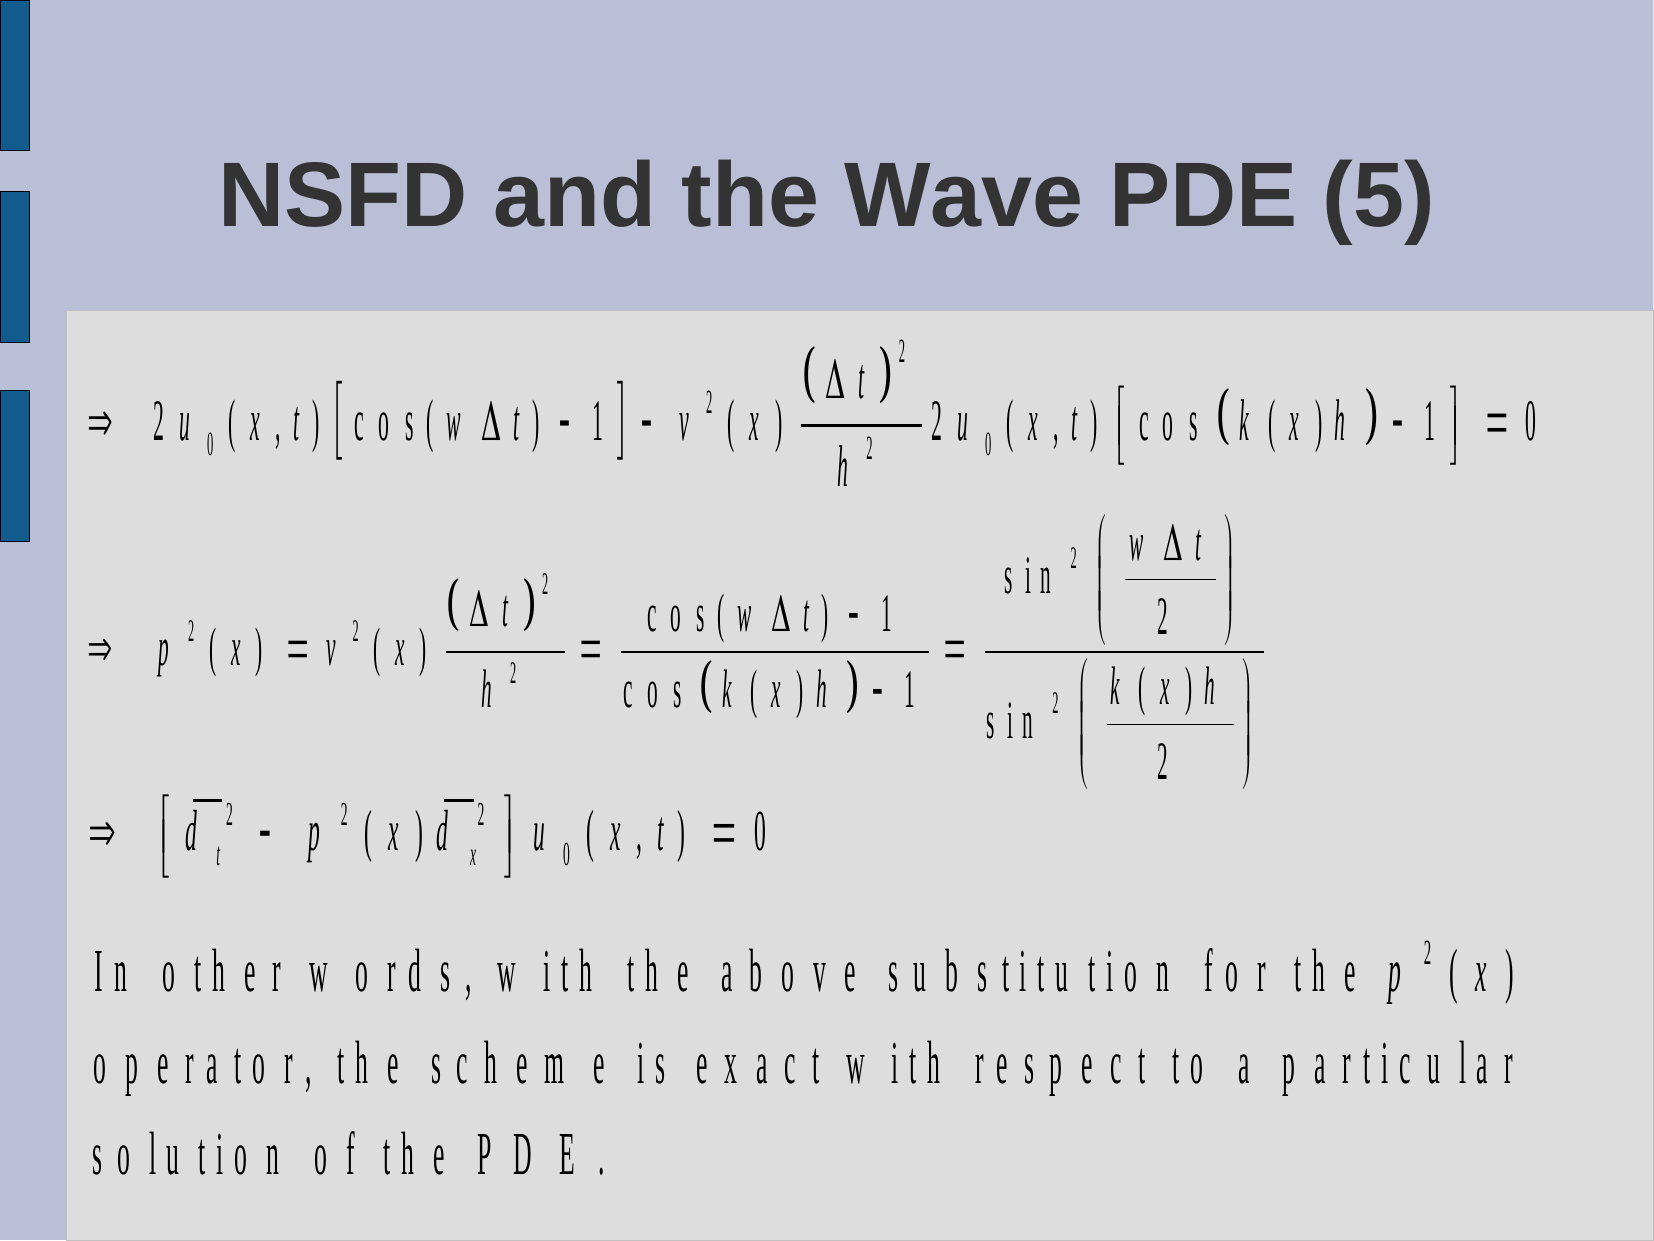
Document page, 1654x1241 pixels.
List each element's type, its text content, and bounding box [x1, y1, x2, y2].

title NSFD and the Wave PDE (5) [121, 91, 1534, 299]
picture [80, 502, 1277, 890]
picture [85, 925, 1557, 1190]
picture [80, 322, 1561, 499]
list [121, 499, 1534, 925]
